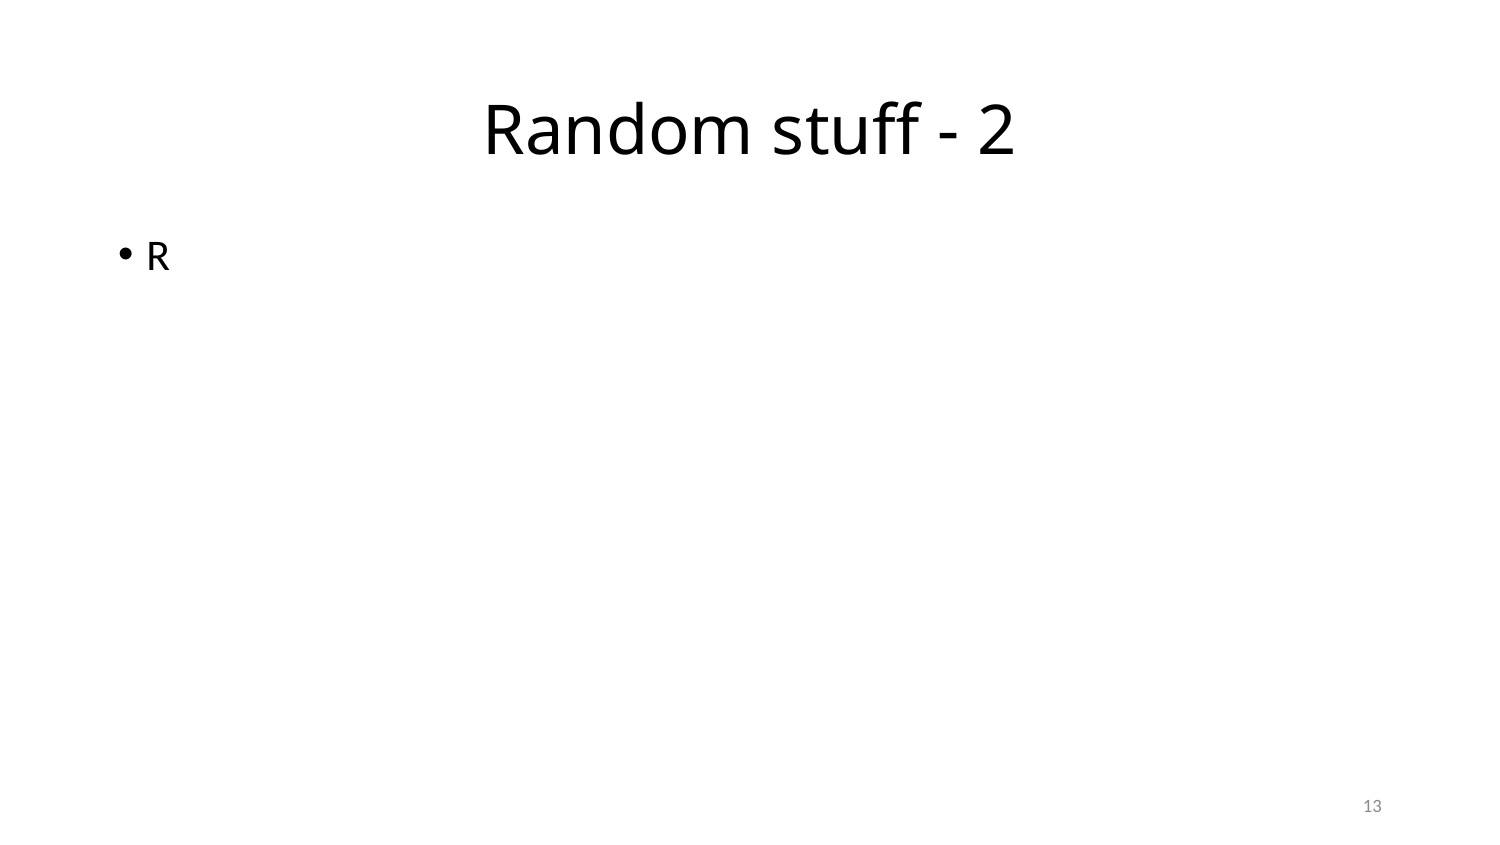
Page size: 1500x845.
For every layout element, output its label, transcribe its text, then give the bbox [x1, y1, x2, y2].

slide_number <number> [1059, 782, 1397, 828]
list R [103, 224, 1397, 761]
title Random stuff - 2 [103, 44, 1397, 209]
